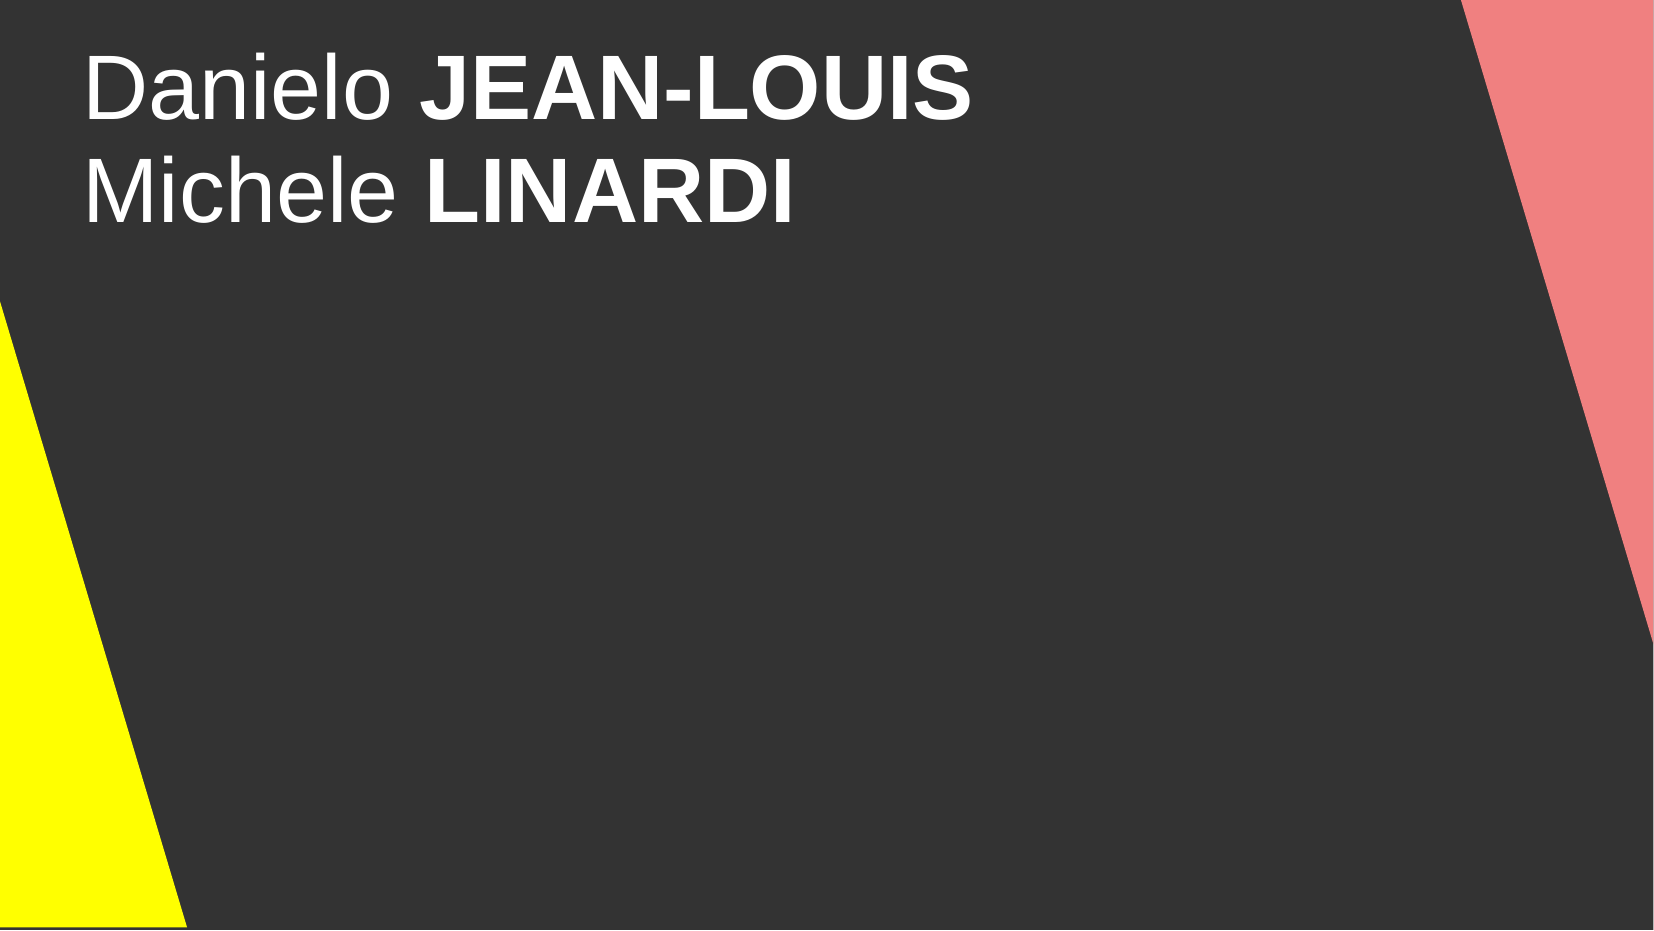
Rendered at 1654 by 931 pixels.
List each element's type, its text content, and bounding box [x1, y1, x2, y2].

subtitle Danielo JEAN-LOUIS Michele LINARDI [82, 36, 1571, 758]
text_box [0, 301, 188, 928]
text_box [1460, 0, 1654, 647]
